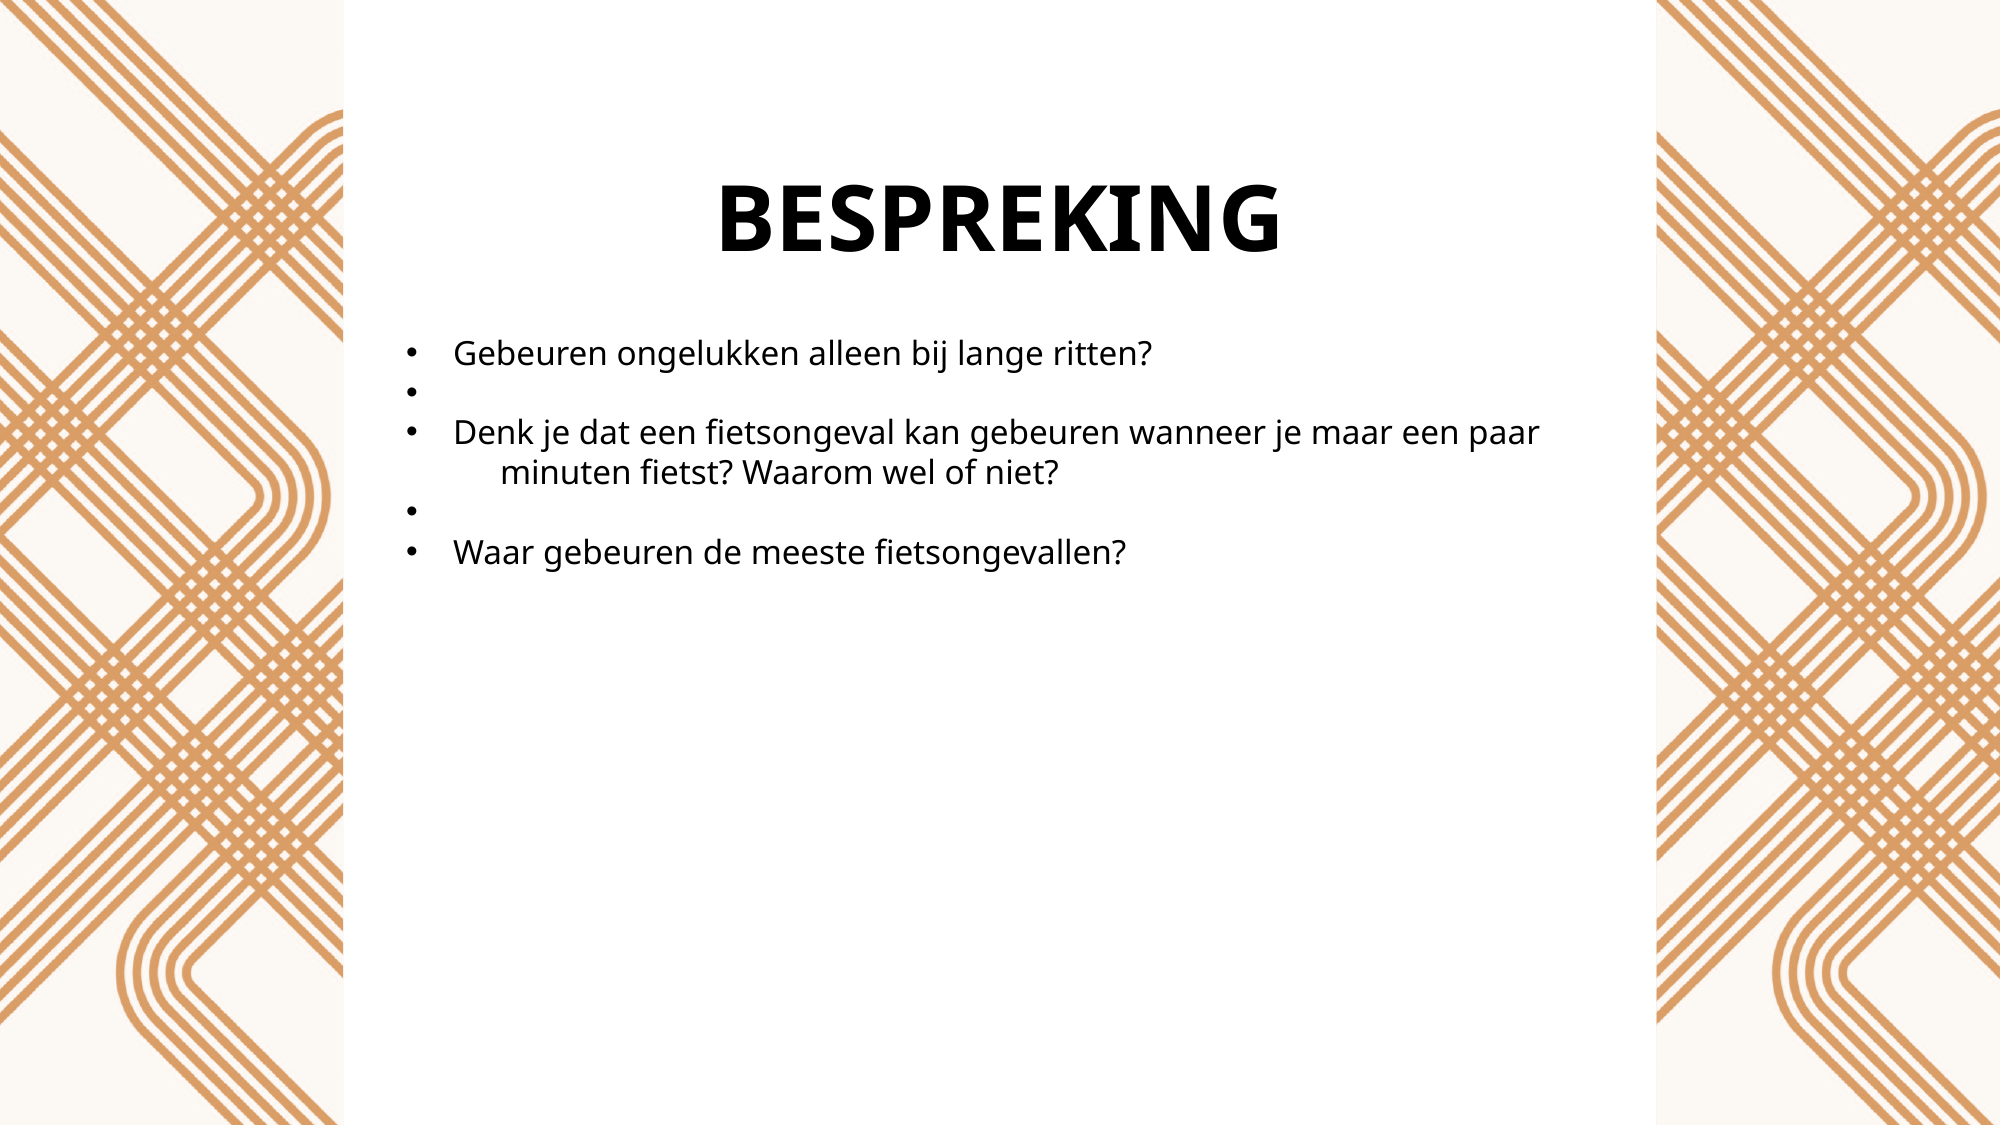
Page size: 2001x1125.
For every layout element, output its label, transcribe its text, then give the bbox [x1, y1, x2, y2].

picture [1656, 0, 2000, 1125]
picture [0, 0, 344, 1125]
title BESPREKING [591, 79, 1409, 280]
text_box Gebeuren ongelukken alleen bij lange ritten? Denk je dat een fietsongeval kan gebeuren wanneer je maar een paar minuten fietst? Waarom wel of niet? Waar gebeuren de meeste fietsongevallen? [391, 324, 1612, 582]
